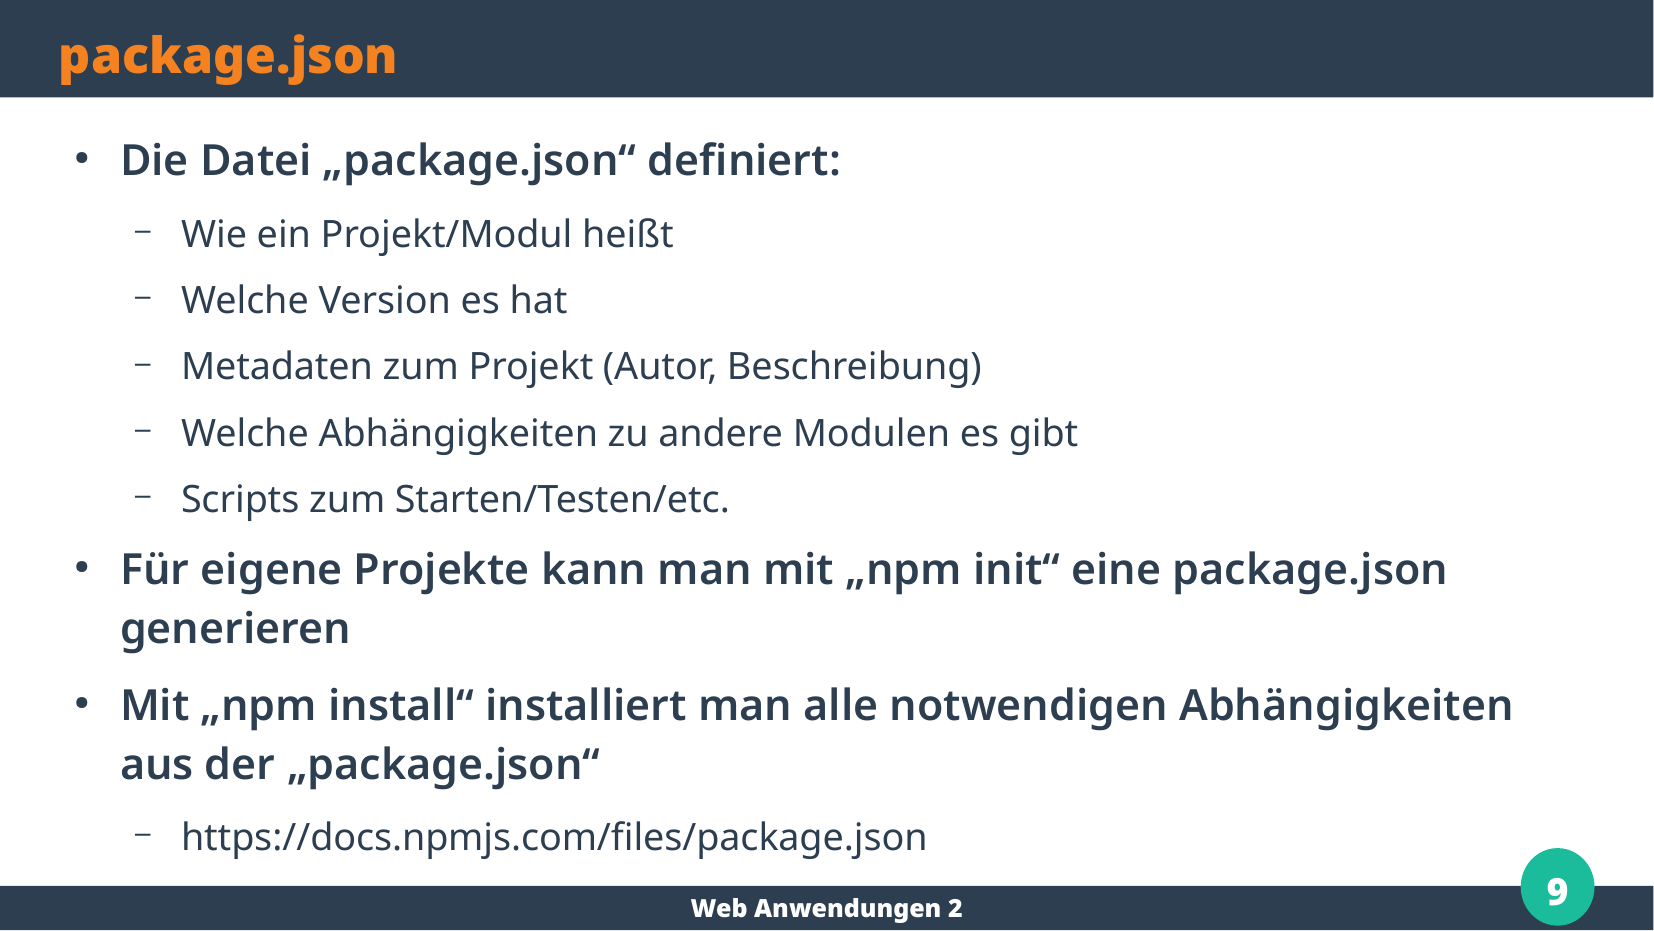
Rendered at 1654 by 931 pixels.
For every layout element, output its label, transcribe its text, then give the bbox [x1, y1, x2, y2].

list Die Datei „package.json“ definiert: Wie ein Projekt/Modul heißt Welche Version es hat Metadaten zum Projekt (Autor, Beschreibung) Welche Abhängigkeiten zu andere Modulen es gibt Scripts zum Starten/Testen/etc. Für eigene Projekte kann man mit „npm init“ eine package.json generieren Mit „npm install“ installiert man alle notwendigen Abhängigkeiten aus der „package.json“ https://docs.npmjs.com/files/package.json [59, 129, 1595, 864]
title package.json [59, 8, 1595, 89]
